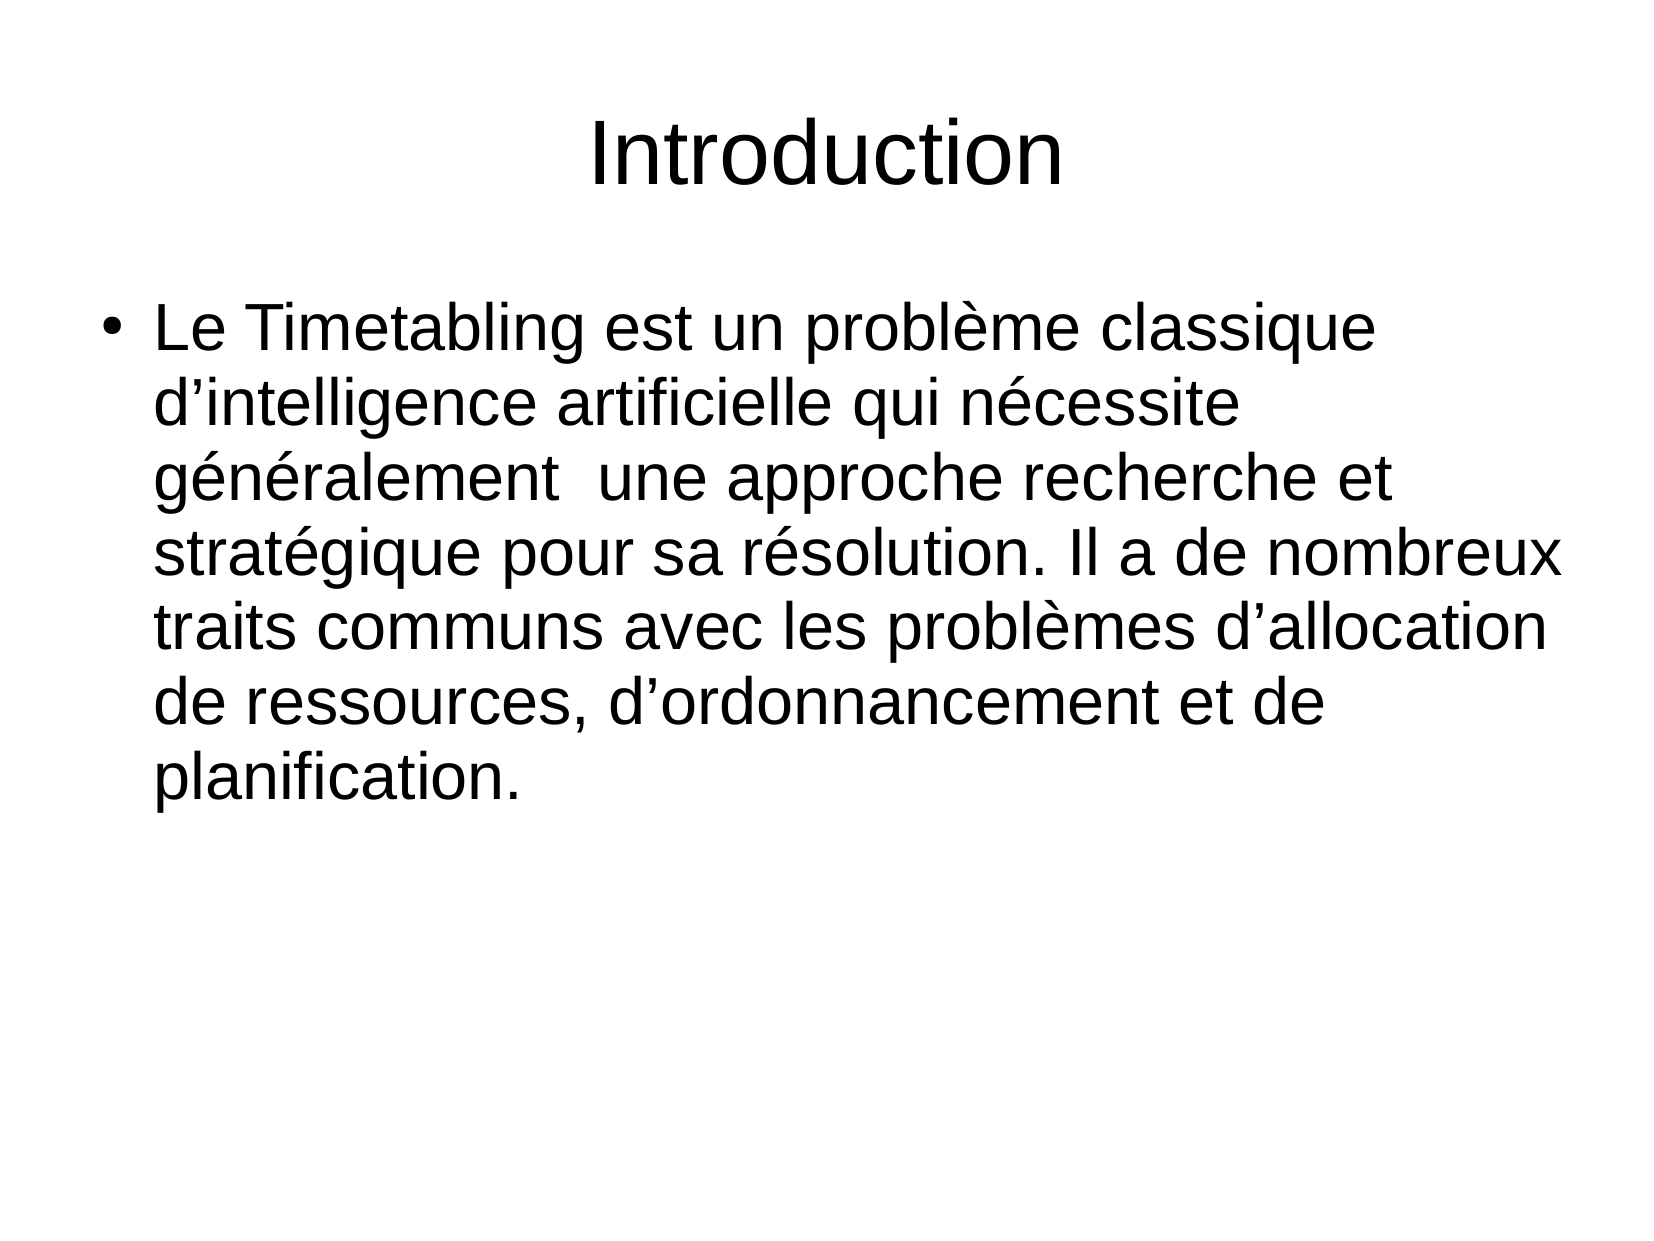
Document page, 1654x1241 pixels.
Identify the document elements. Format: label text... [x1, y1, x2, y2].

title Introduction [82, 49, 1571, 257]
list Le Timetabling est un problème classique d’intelligence artificielle qui nécessite généralement une approche recherche et stratégique pour sa résolution. Il a de nombreux traits communs avec les problèmes d’allocation de ressources, d’ordonnancement et de planification. [82, 290, 1571, 1010]
